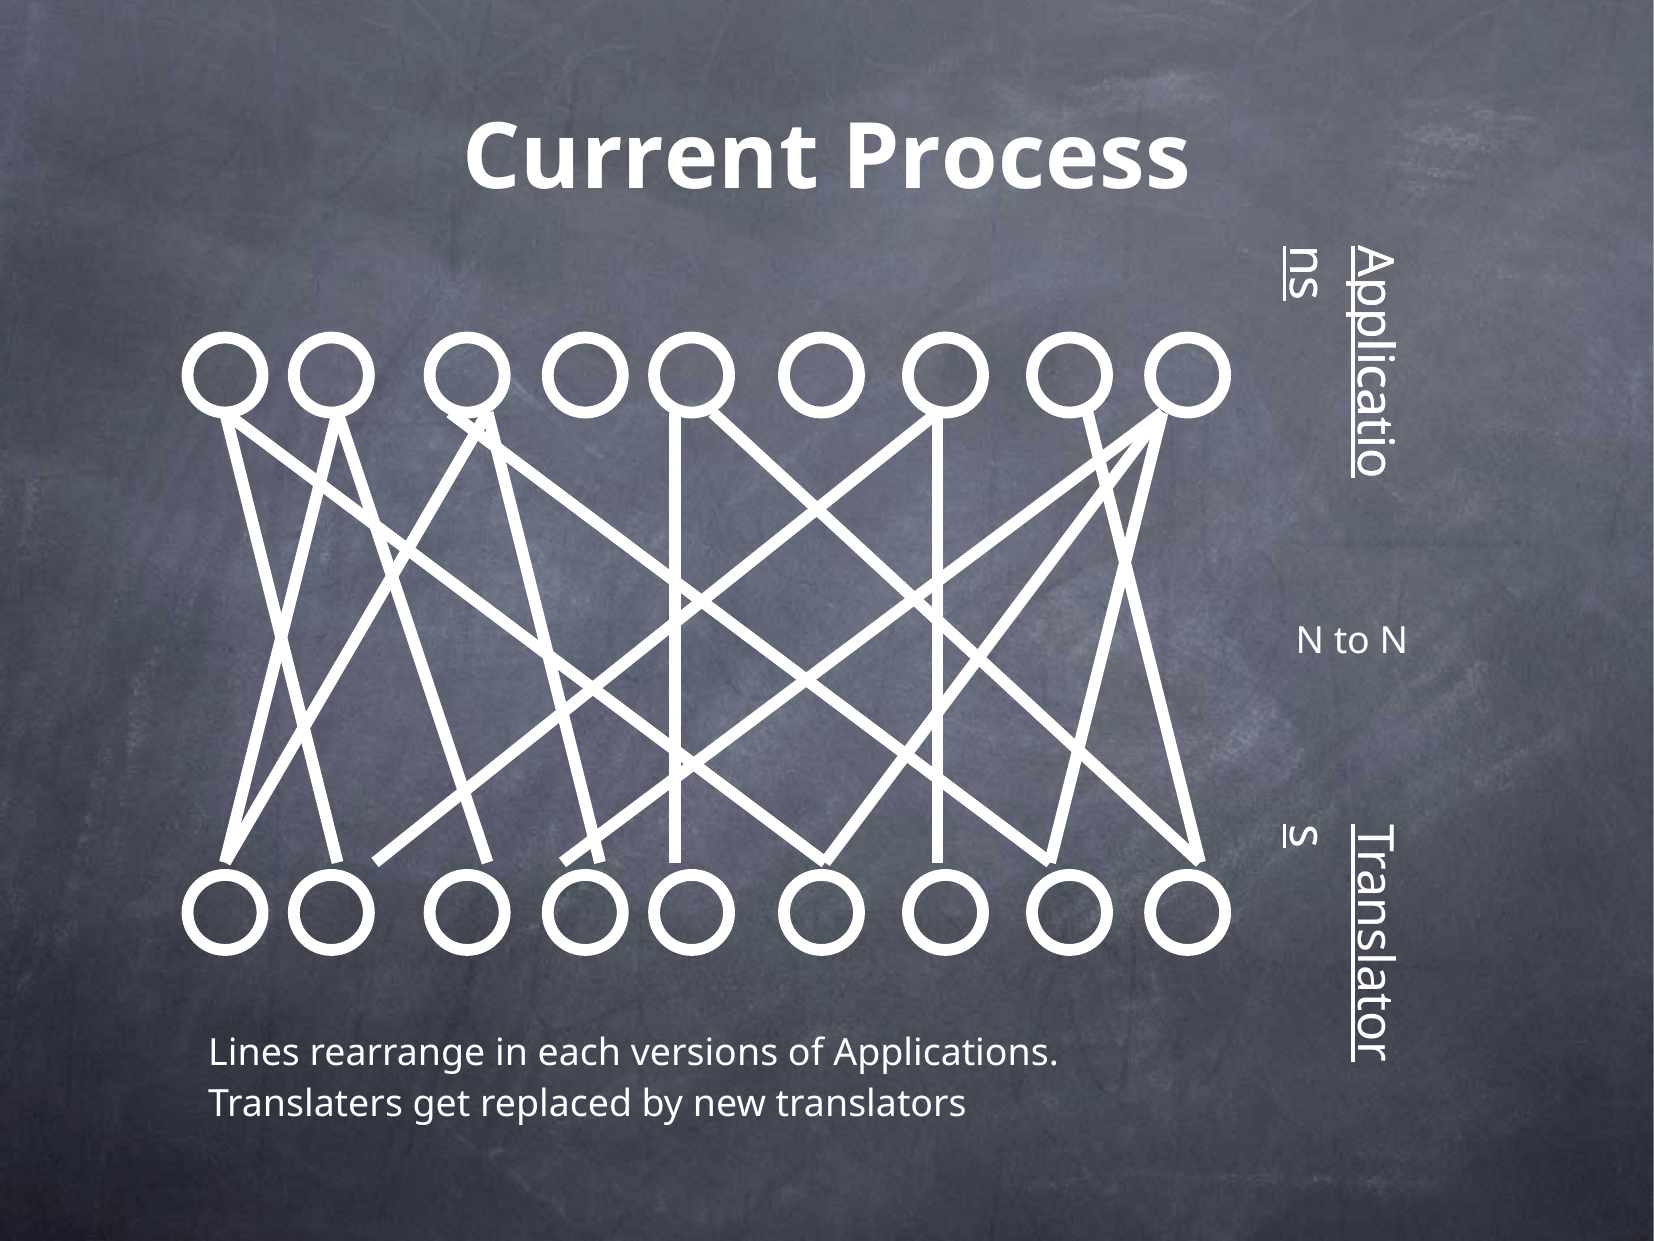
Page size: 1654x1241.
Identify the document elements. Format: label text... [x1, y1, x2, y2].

text_box Lines rearrange in each versions of Applications. Translaters get replaced by new translators [187, 1012, 1313, 1138]
title Current Process [82, 56, 1571, 250]
text_box N to N [1275, 600, 1463, 676]
text_box Applications [1318, 225, 1426, 526]
picture [0, 0, 1654, 1241]
text_box Translators [1318, 803, 1426, 1104]
